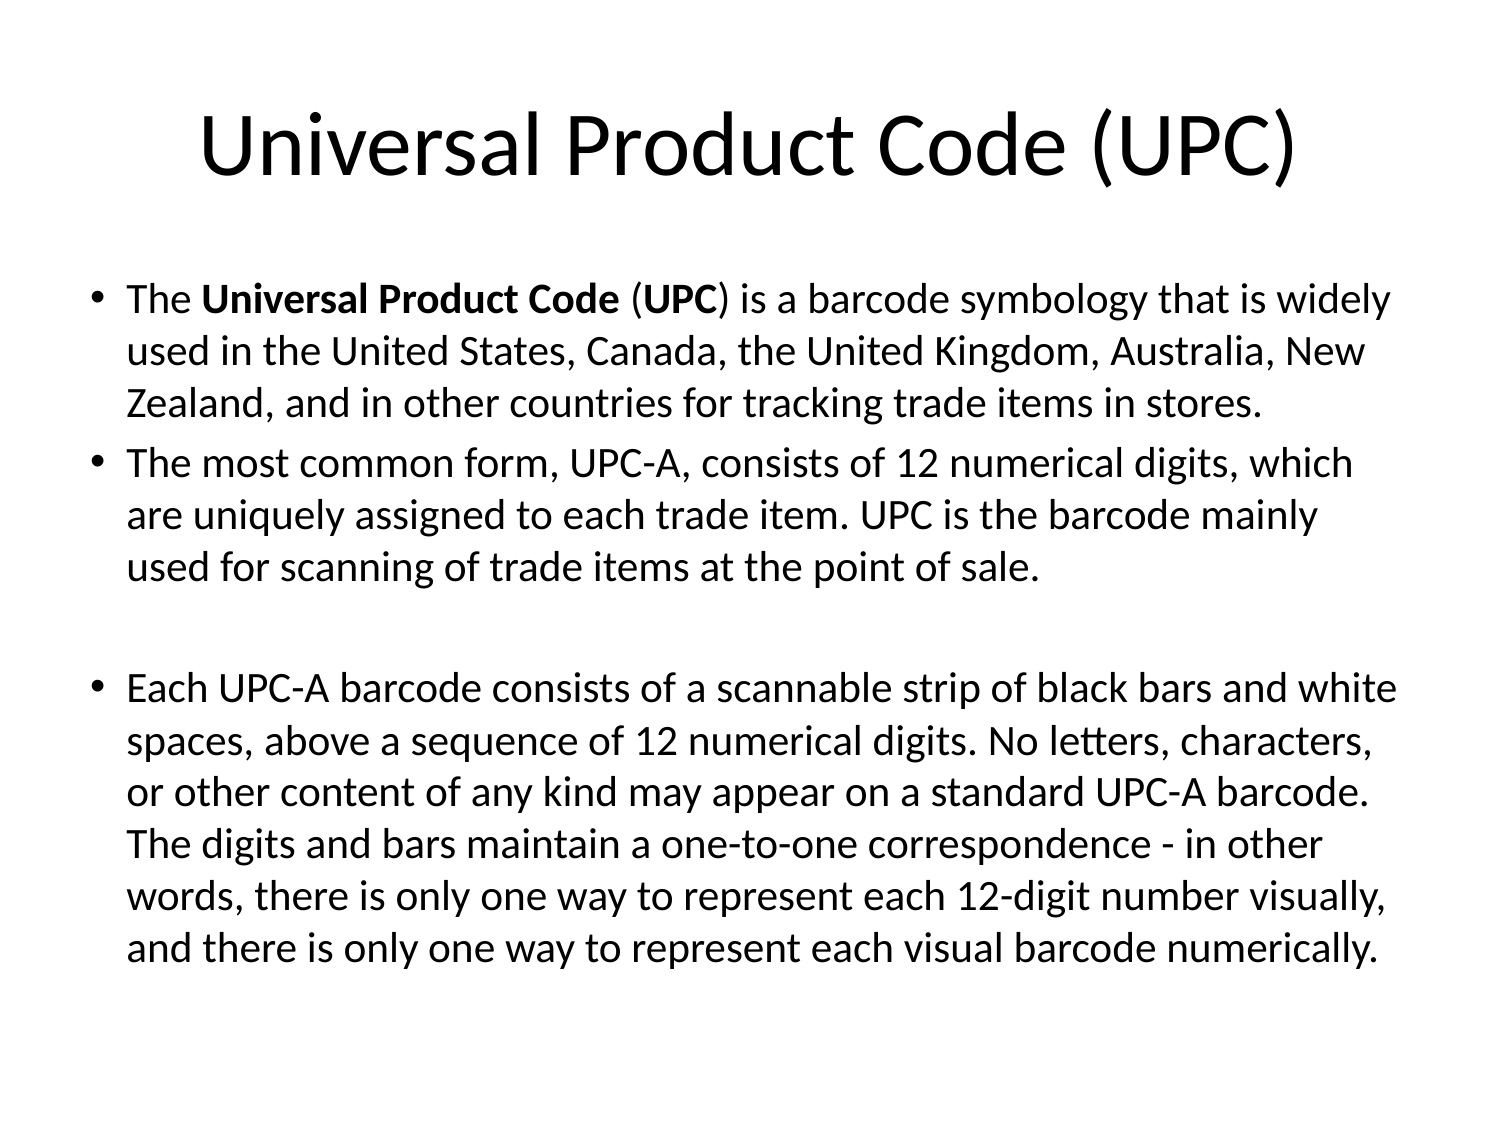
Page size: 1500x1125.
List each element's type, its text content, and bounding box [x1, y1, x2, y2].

title Universal Product Code (UPC) [75, 45, 1425, 233]
list The Universal Product Code (UPC) is a barcode symbology that is widely used in the United States, Canada, the United Kingdom, Australia, New Zealand, and in other countries for tracking trade items in stores. The most common form, UPC-A, consists of 12 numerical digits, which are uniquely assigned to each trade item. UPC is the barcode mainly used for scanning of trade items at the point of sale. Each UPC-A barcode consists of a scannable strip of black bars and white spaces, above a sequence of 12 numerical digits. No letters, characters, or other content of any kind may appear on a standard UPC-A barcode. The digits and bars maintain a one-to-one correspondence - in other words, there is only one way to represent each 12-digit number visually, and there is only one way to represent each visual barcode numerically. [75, 262, 1425, 1005]
